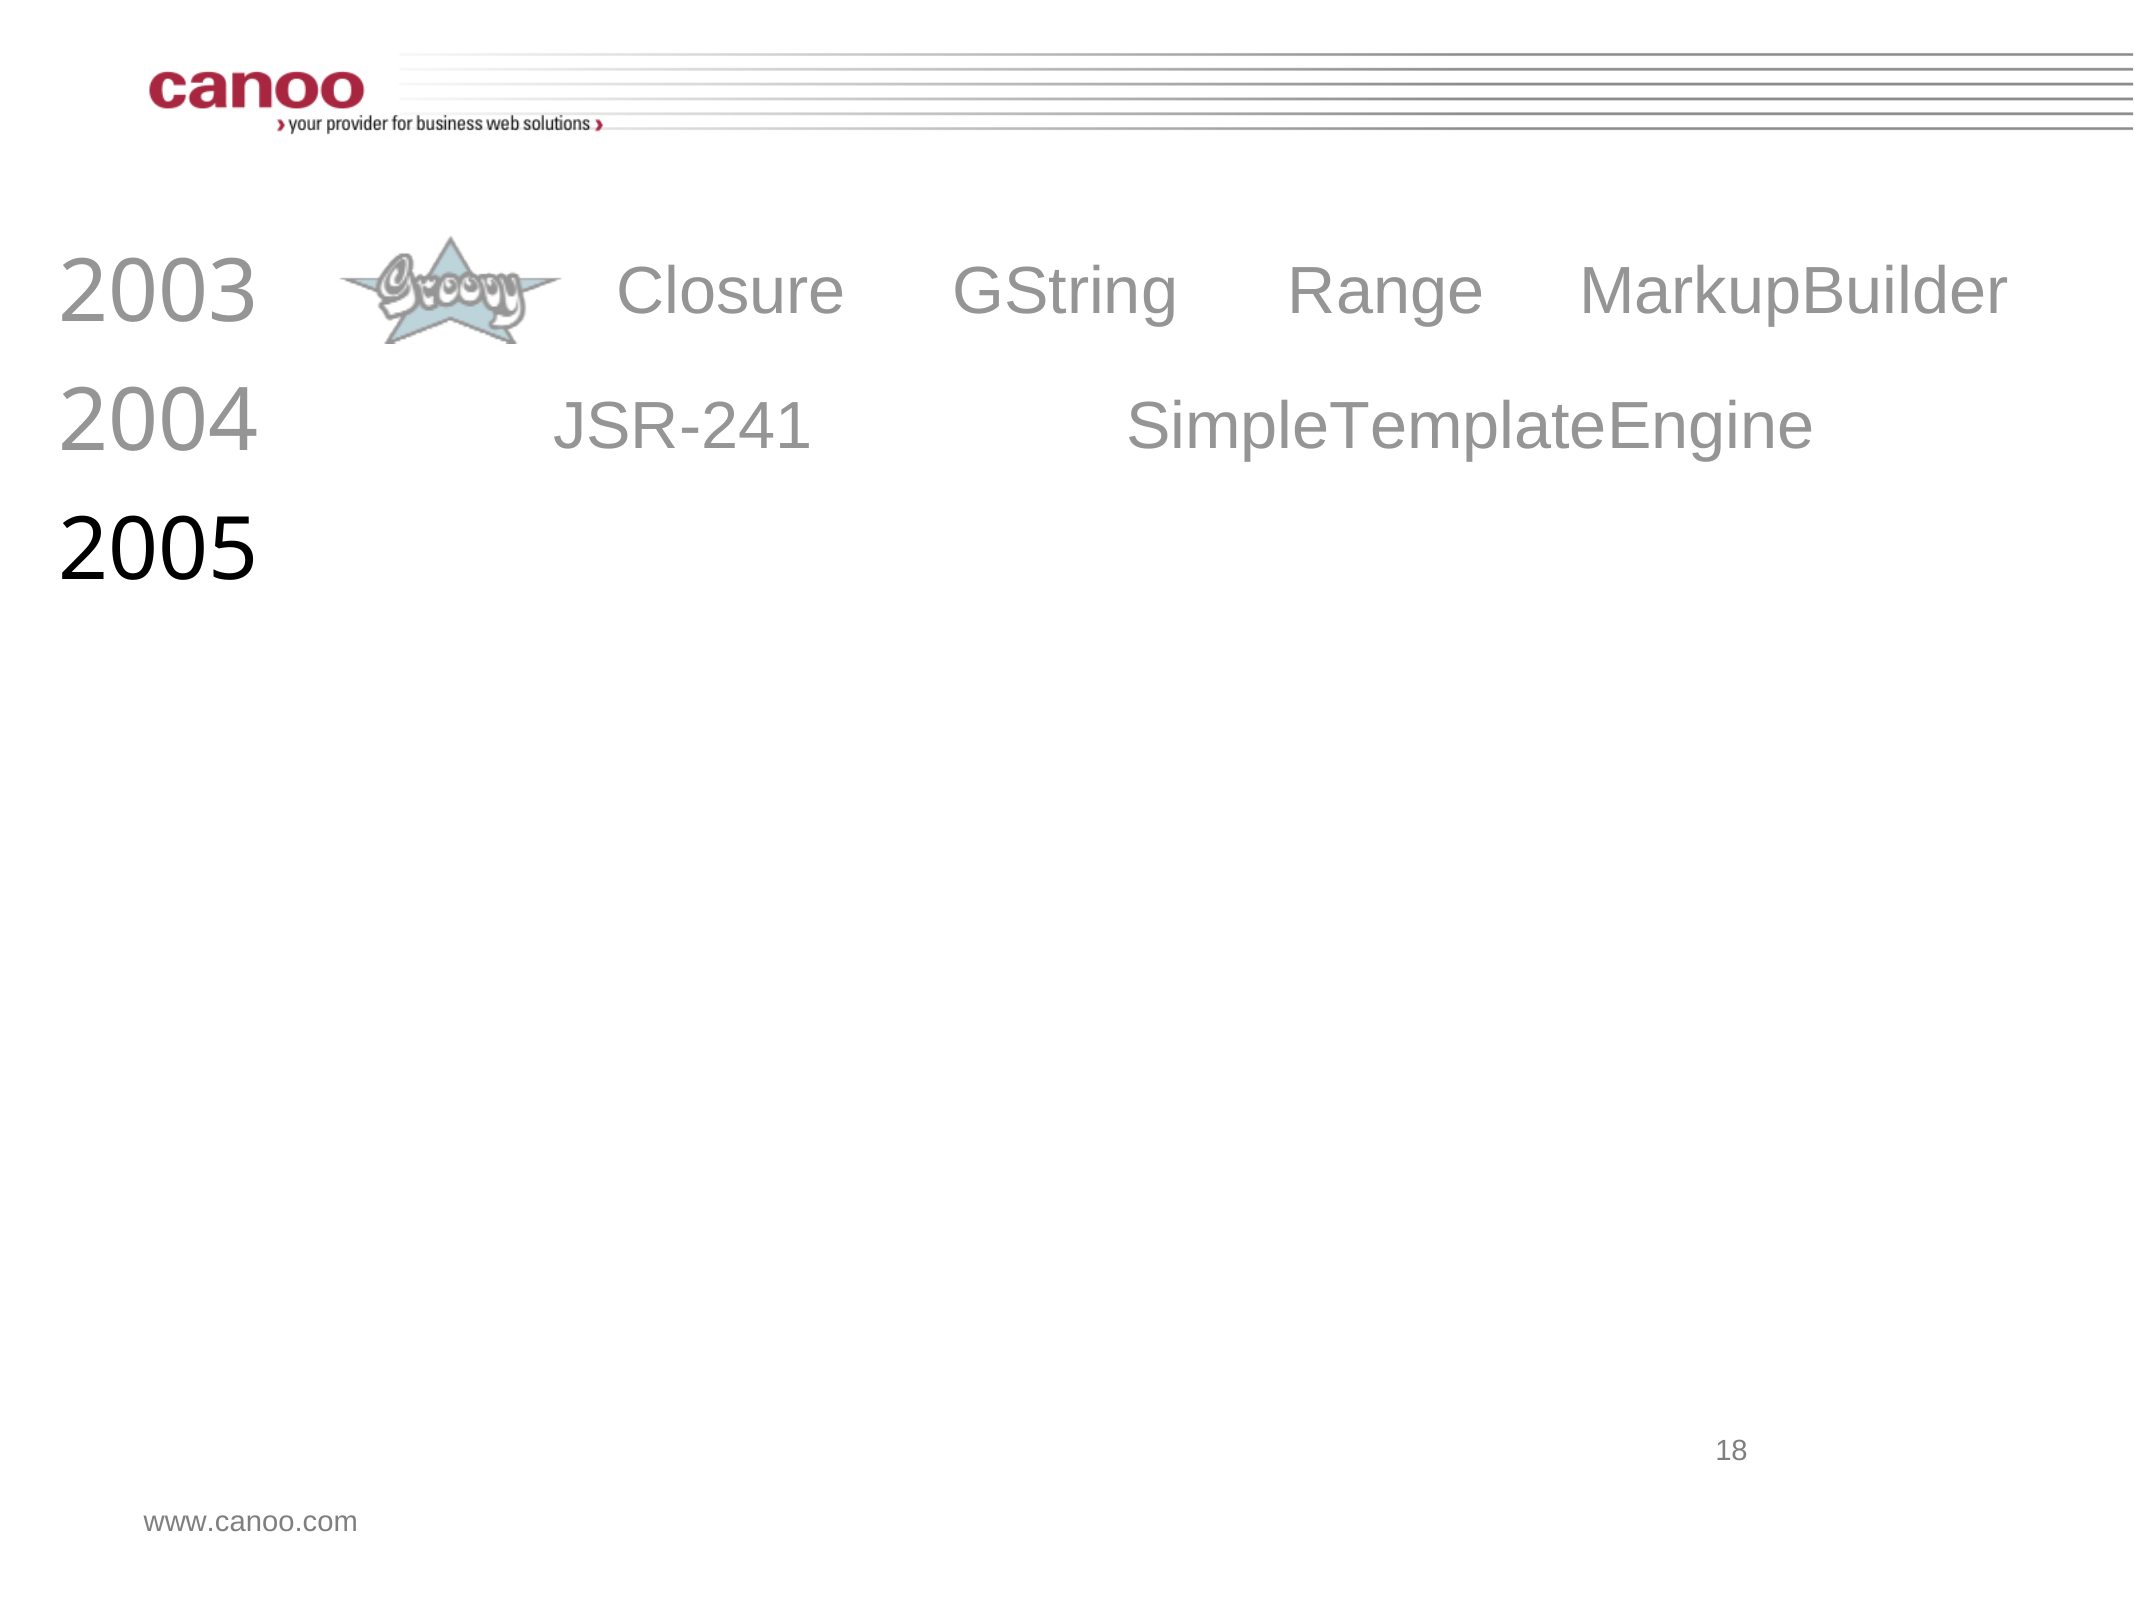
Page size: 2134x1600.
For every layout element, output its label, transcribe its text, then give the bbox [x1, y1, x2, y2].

picture [0, 21, 2134, 188]
picture [37, 224, 2101, 488]
text_box <number> [1705, 1423, 1758, 1474]
text_box 2005 [43, 488, 297, 605]
